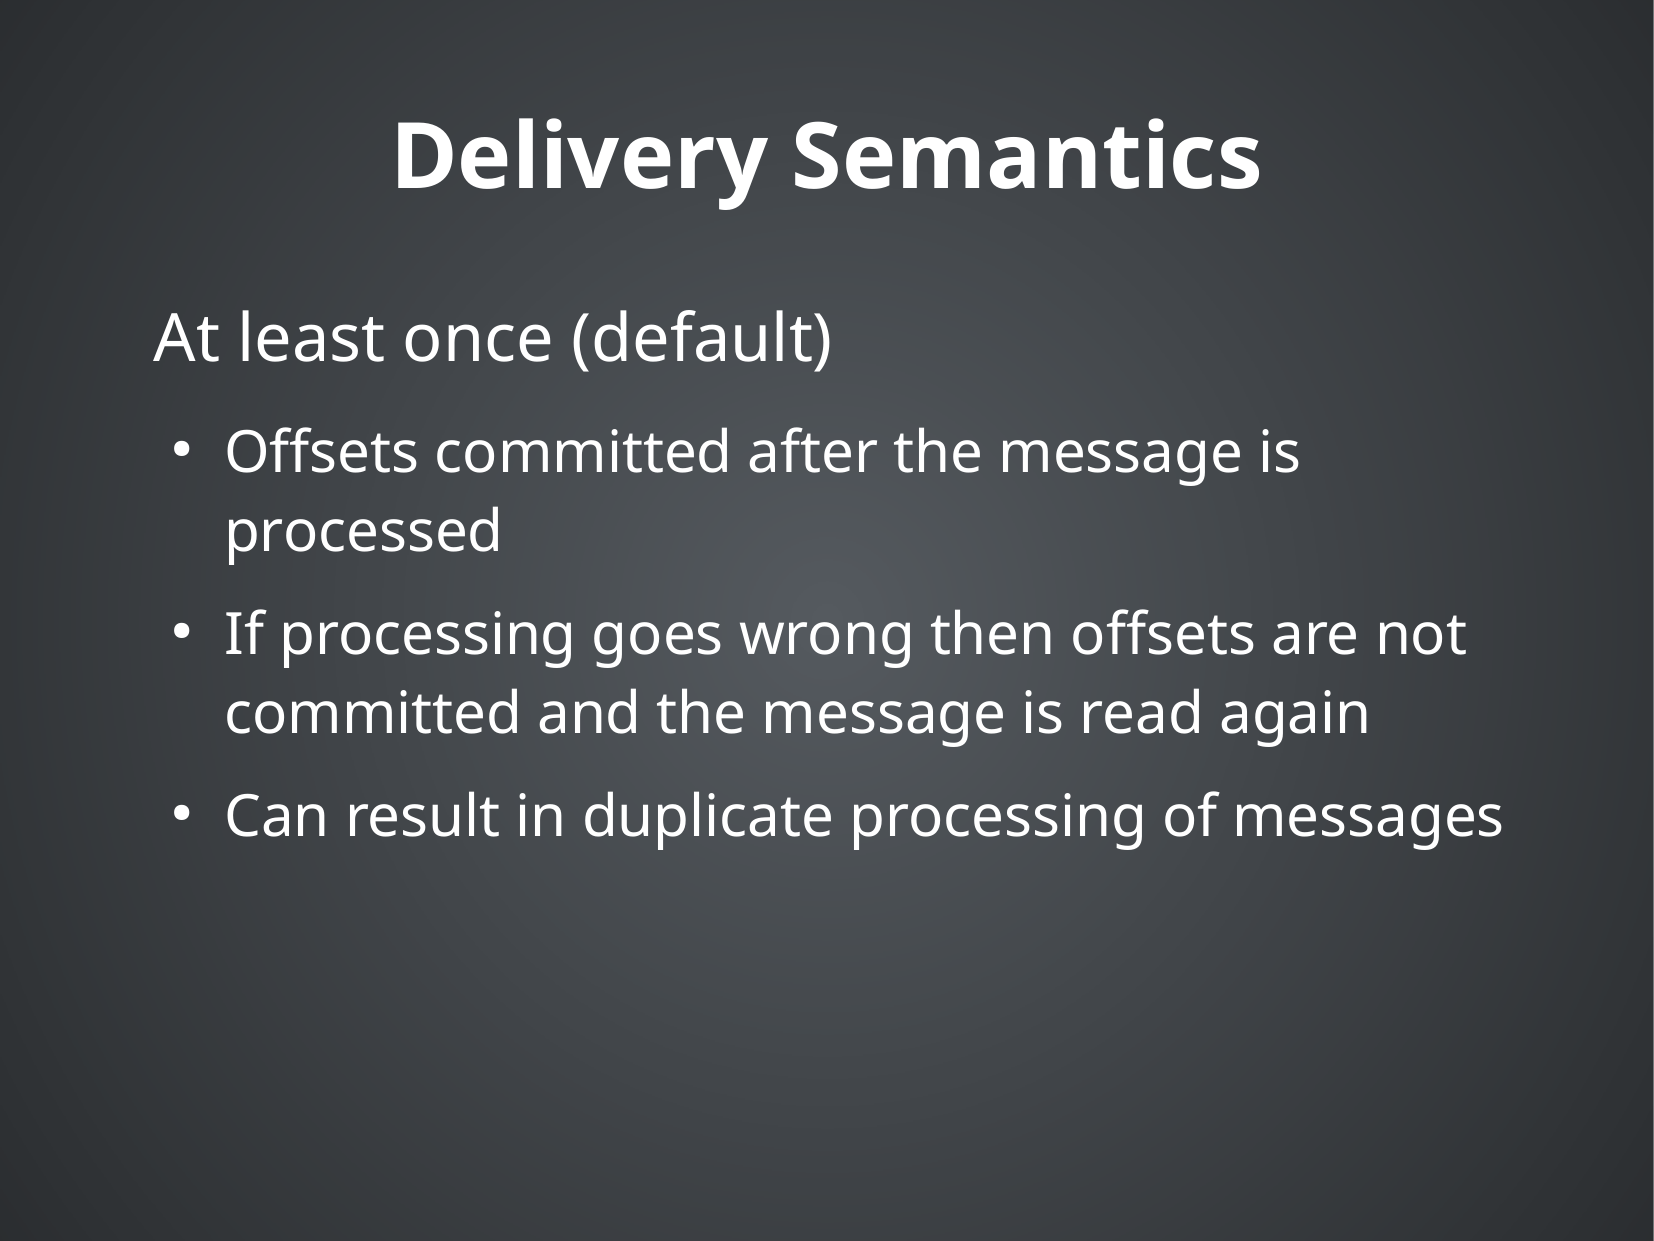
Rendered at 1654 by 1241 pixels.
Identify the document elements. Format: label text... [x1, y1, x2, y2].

title Delivery Semantics [82, 49, 1571, 257]
picture [0, 0, 1654, 1241]
list At least once (default) Offsets committed after the message is processed If processing goes wrong then offsets are not committed and the message is read again Can result in duplicate processing of messages [82, 290, 1571, 1109]
